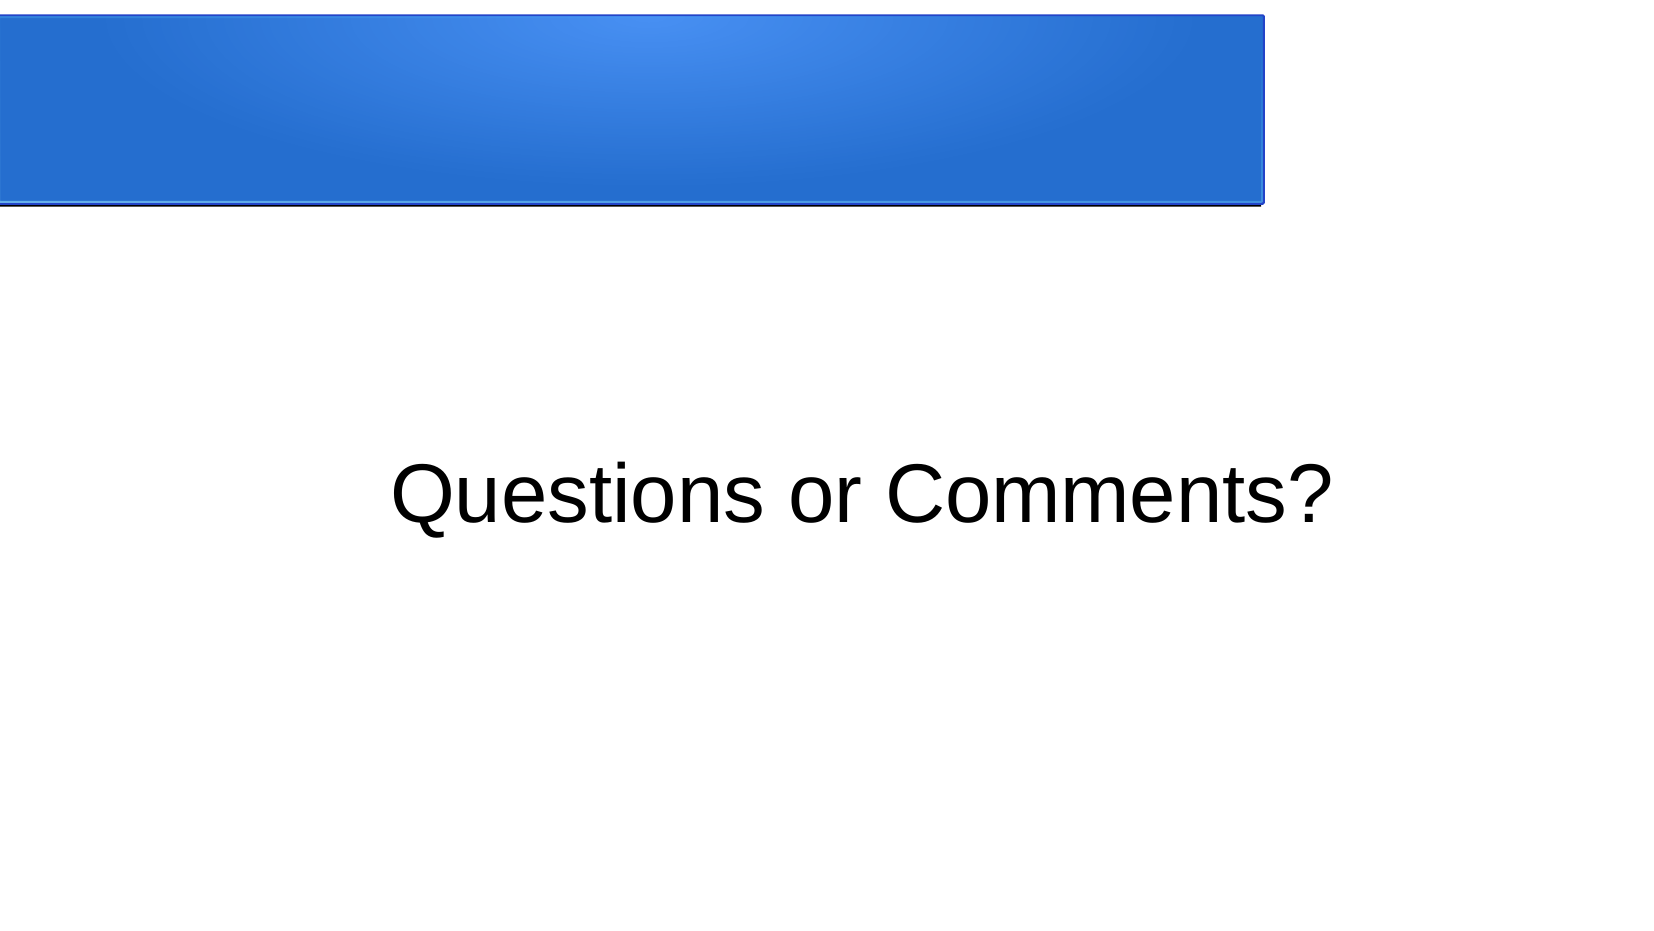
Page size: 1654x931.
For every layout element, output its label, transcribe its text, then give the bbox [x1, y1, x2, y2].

list Questions or Comments? [82, 224, 1571, 764]
